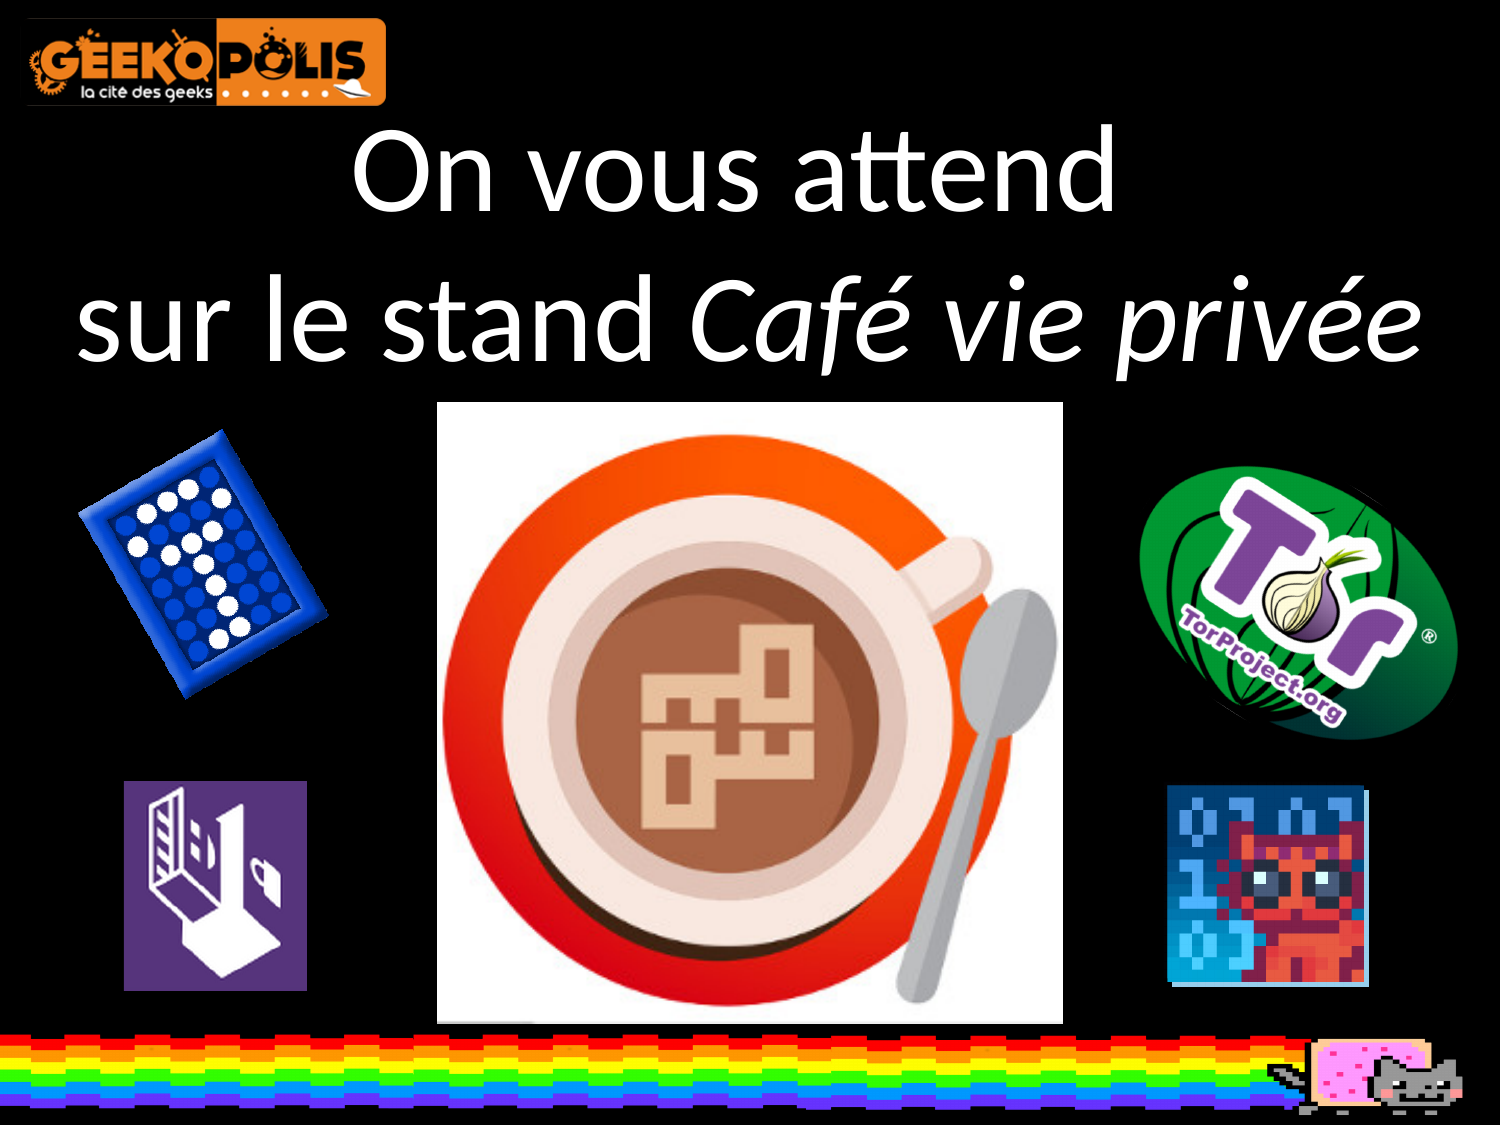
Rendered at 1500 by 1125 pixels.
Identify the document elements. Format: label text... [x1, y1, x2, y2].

picture [123, 781, 307, 991]
picture [0, 1027, 1471, 1121]
picture [1076, 397, 1500, 987]
picture [437, 402, 1063, 1024]
text_box On vous attend sur le stand Café vie privée [0, 79, 1500, 394]
picture [41, 402, 364, 726]
picture [17, 11, 390, 113]
